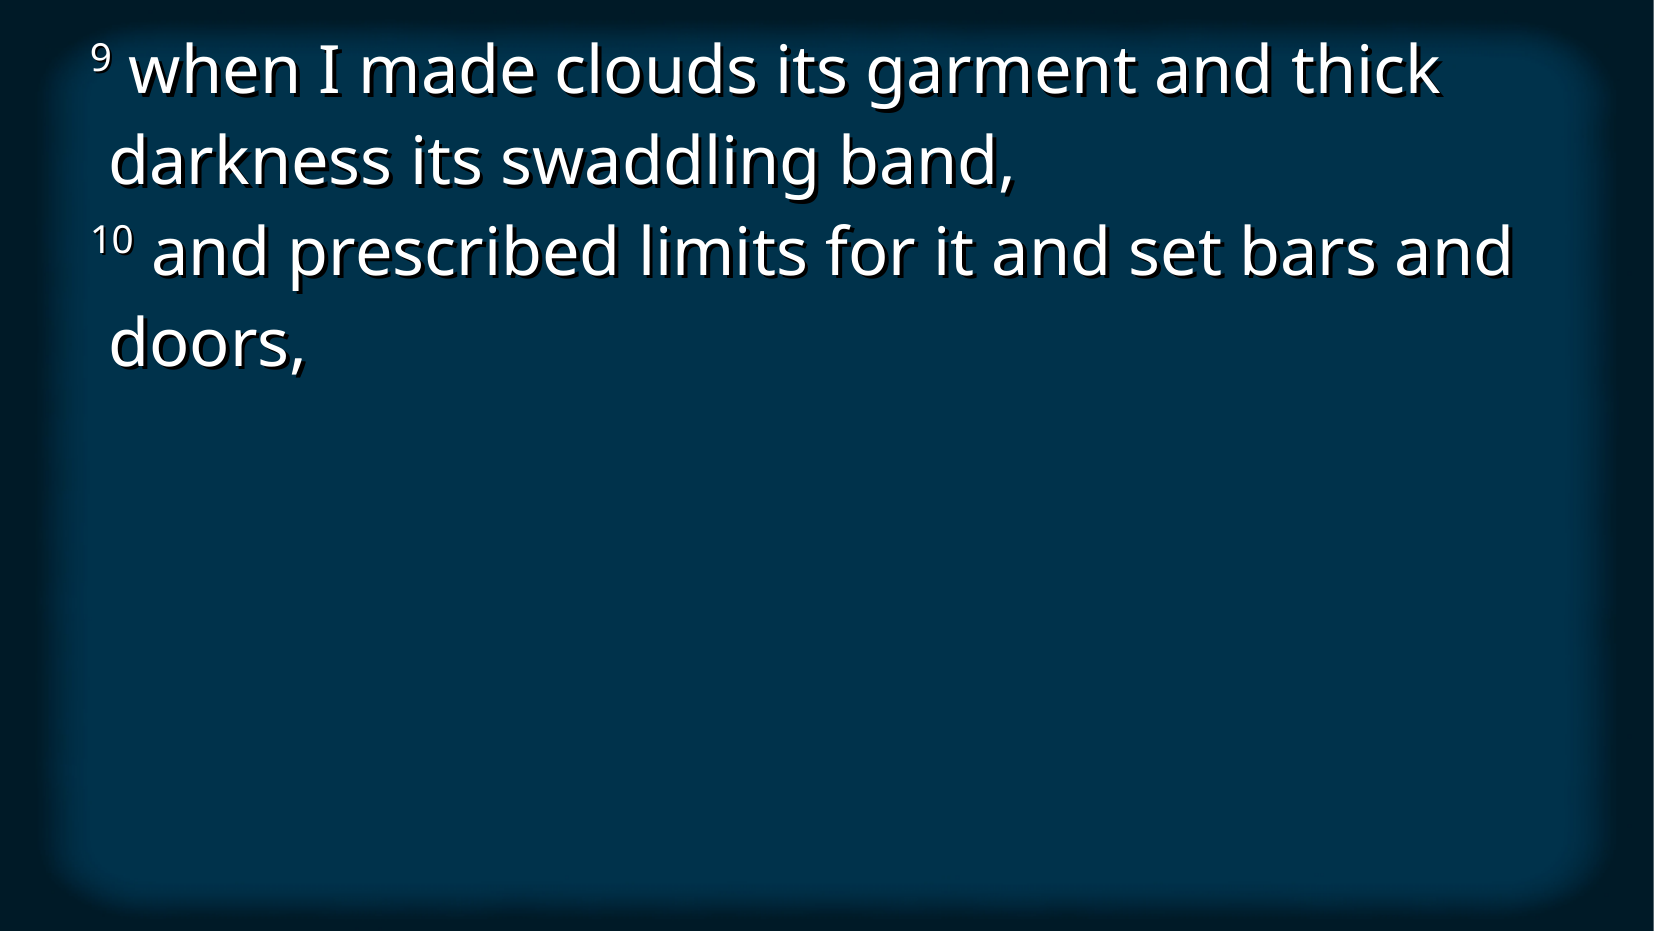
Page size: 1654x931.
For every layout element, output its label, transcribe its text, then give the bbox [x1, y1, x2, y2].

picture [0, 0, 1654, 931]
text_box 9 when I made clouds its garment and thick darkness its swaddling band, 10 and prescribed limits for it and set bars and doors, [75, 15, 1591, 385]
